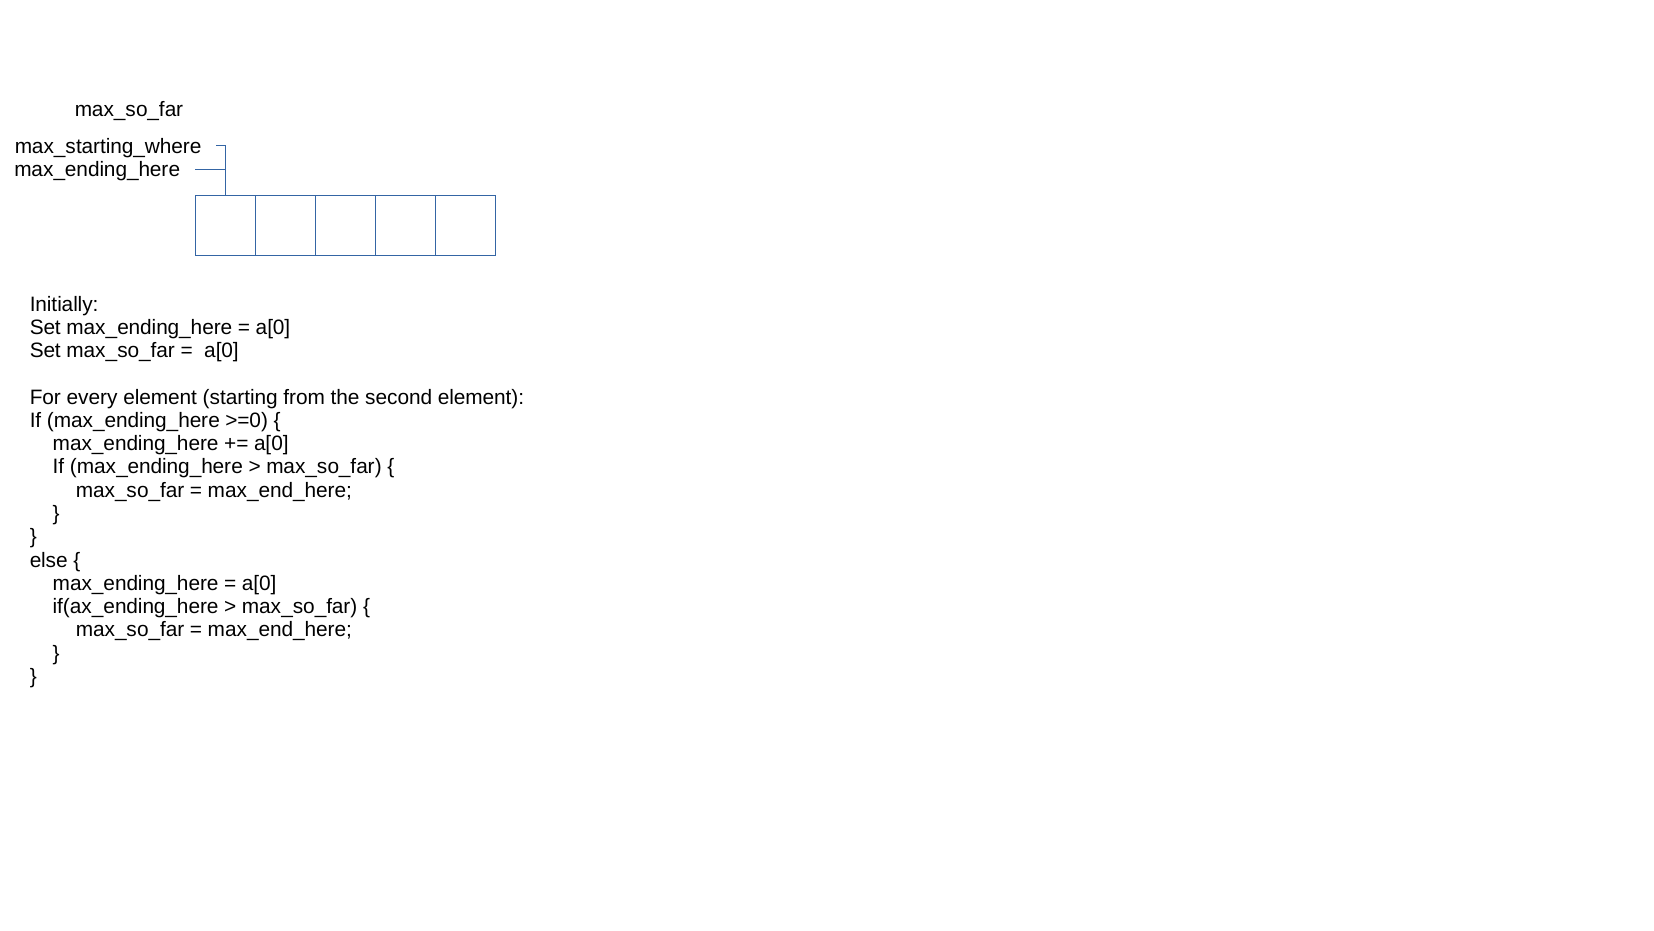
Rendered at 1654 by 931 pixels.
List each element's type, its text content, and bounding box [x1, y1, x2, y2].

text_box max_so_far [60, 90, 199, 129]
text_box max_starting_where [0, 126, 217, 166]
text_box max_ending_here [0, 166, 196, 189]
text_box [195, 195, 496, 256]
text_box Initially: Set max_ending_here = a[0] Set max_so_far = a[0] For every element (starting from the second element): If (max_ending_here >=0) { max_ending_here += a[0] If (max_ending_here > max_so_far) { max_so_far = max_end_here; } } else { max_ending_here = a[0] if(ax_ending_here > max_so_far) { max_so_far = max_end_here; } } [15, 285, 540, 719]
